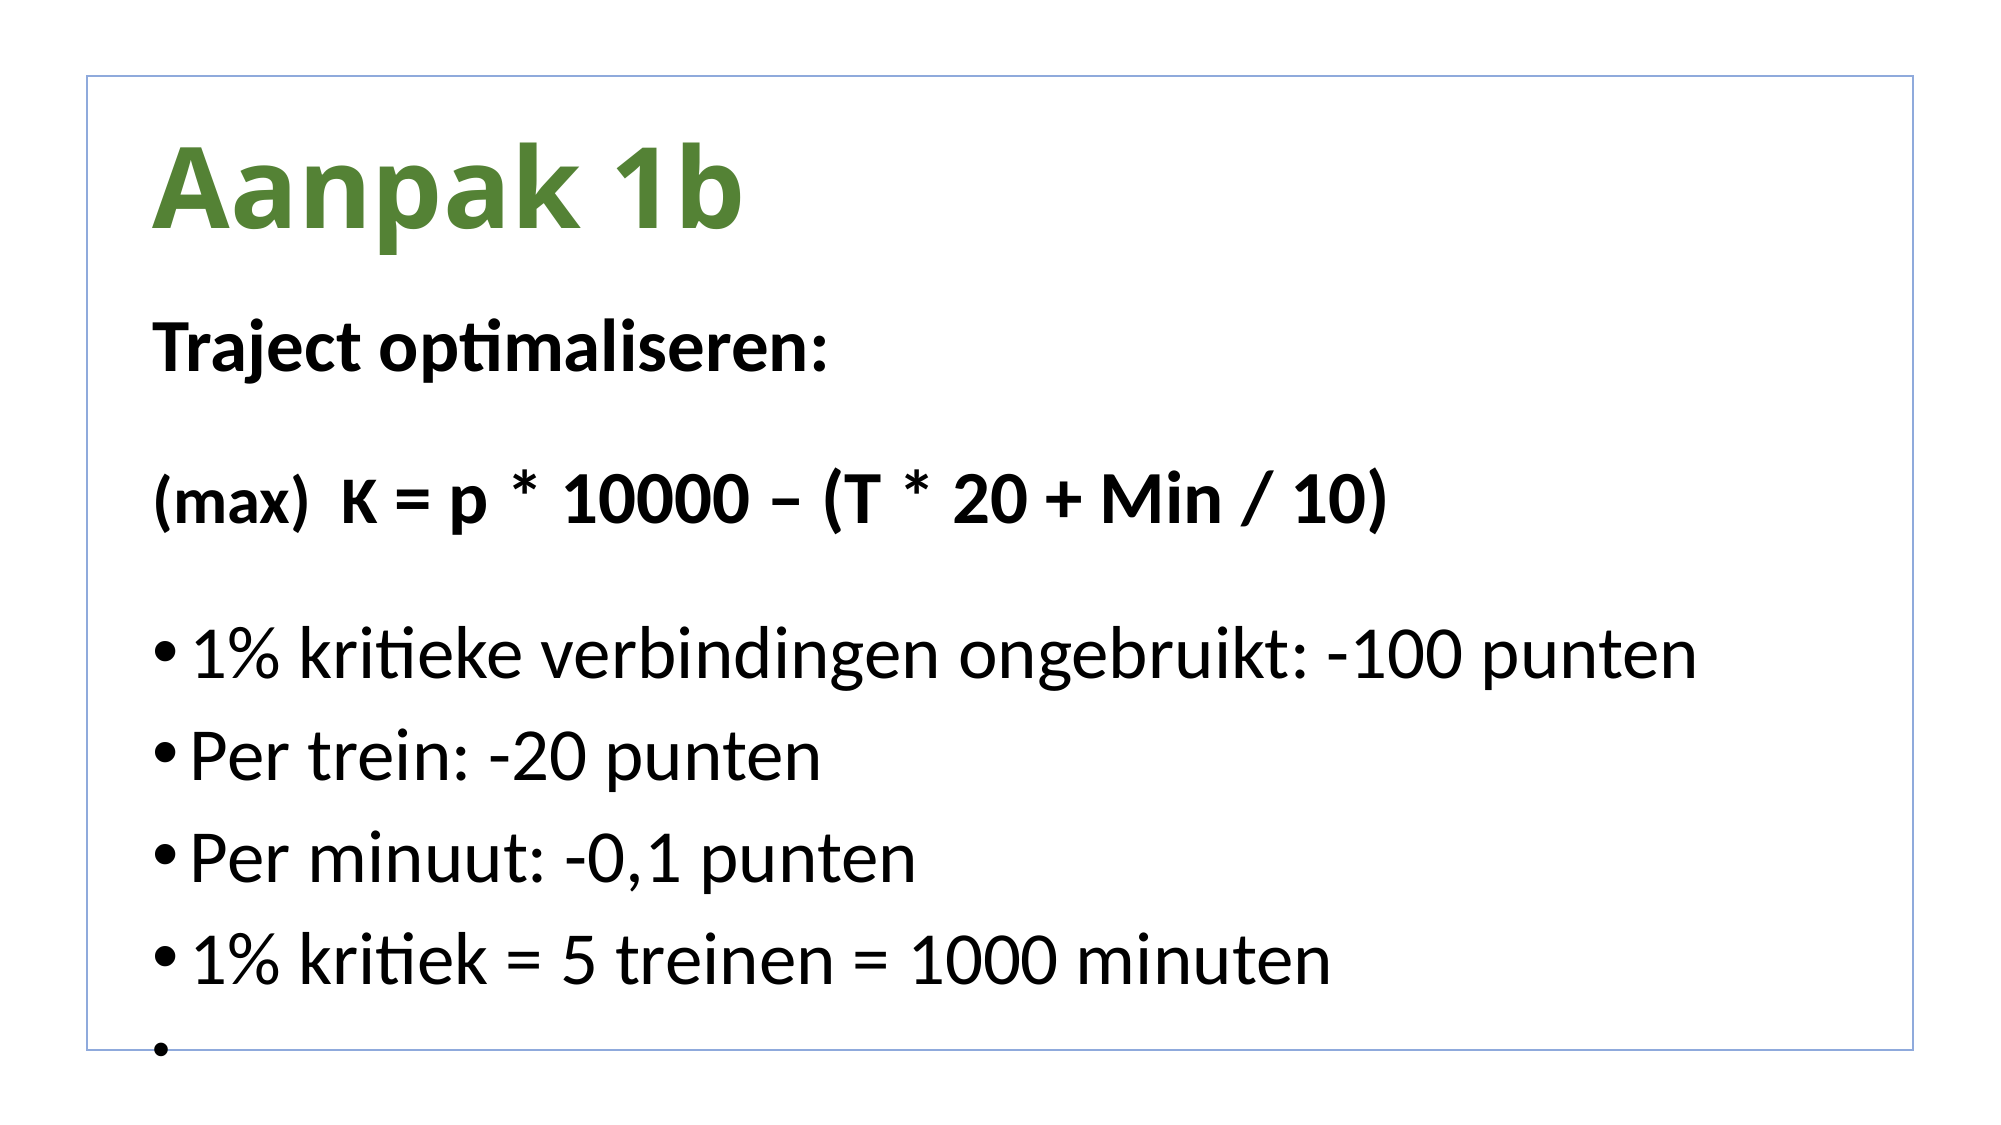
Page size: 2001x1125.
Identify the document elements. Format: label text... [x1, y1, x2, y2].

text_box (max) K = p * 10000 – (T * 20 + Min / 10) [137, 440, 1426, 547]
list Traject optimaliseren: 1% kritieke verbindingen ongebruikt: -100 punten Per trein: -20 punten Per minuut: -0,1 punten 1% kritiek = 5 treinen = 1000 minuten [137, 302, 1863, 1014]
title Aanpak 1b [137, 83, 1863, 302]
text_box [87, 76, 1913, 1050]
